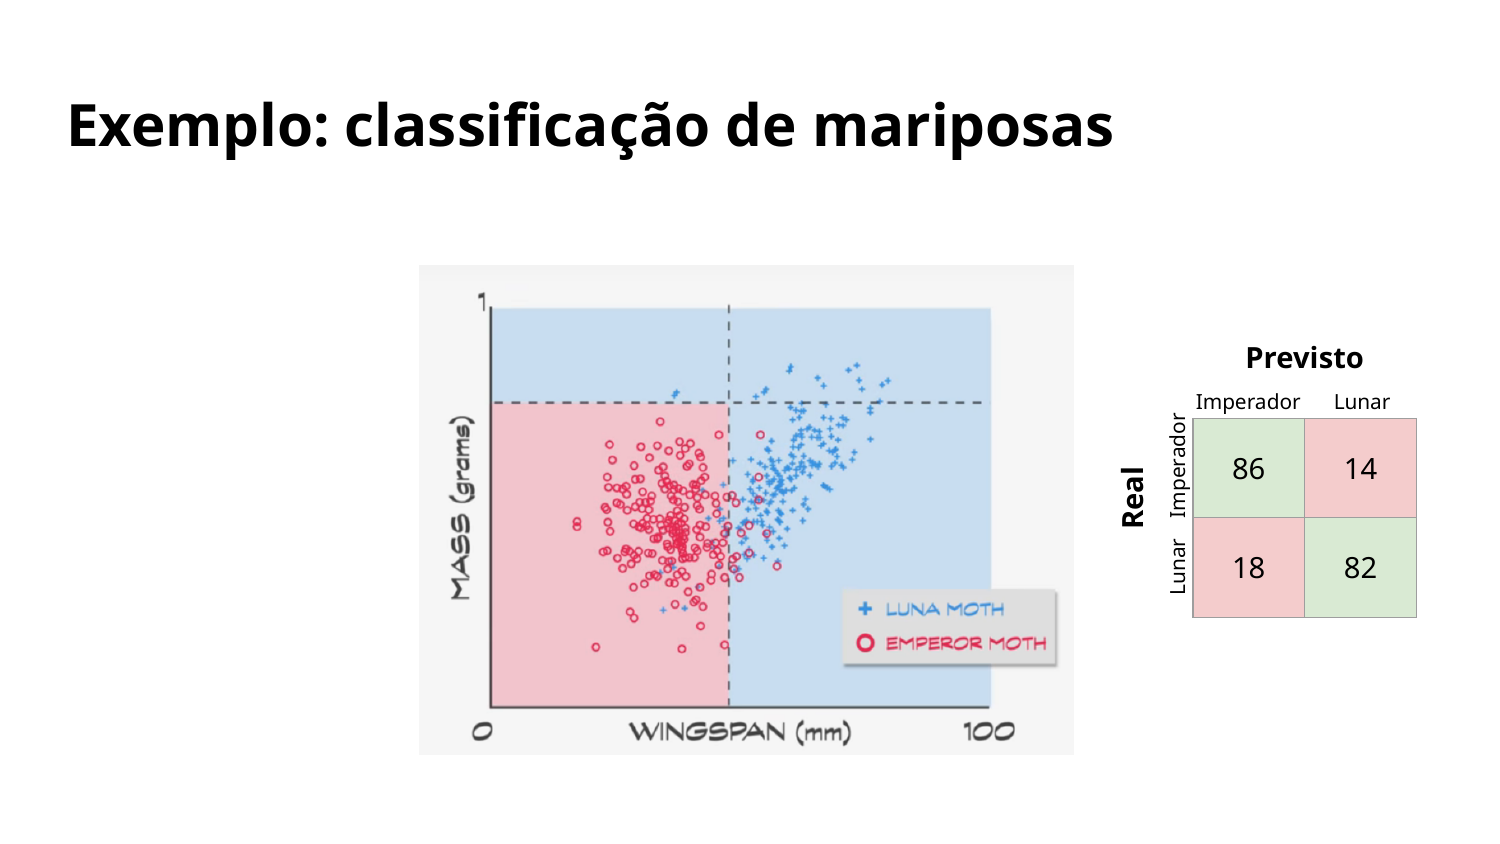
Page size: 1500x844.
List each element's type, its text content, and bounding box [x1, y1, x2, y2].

text_box Imperador [1161, 373, 1275, 428]
text_box Lunar [1275, 373, 1449, 428]
table_cell 18 [1204, 518, 1304, 617]
table_header 14 [1305, 428, 1416, 517]
text_box Real [1098, 414, 1149, 582]
table_header 86 [1204, 428, 1304, 517]
title Exemplo: classificação de mariposas [51, 72, 1449, 167]
text_box Lunar [1149, 480, 1204, 654]
picture [419, 265, 1074, 755]
text_box Previsto [1218, 324, 1392, 373]
table_cell 82 [1305, 518, 1416, 617]
text_box Imperador [1149, 379, 1204, 480]
